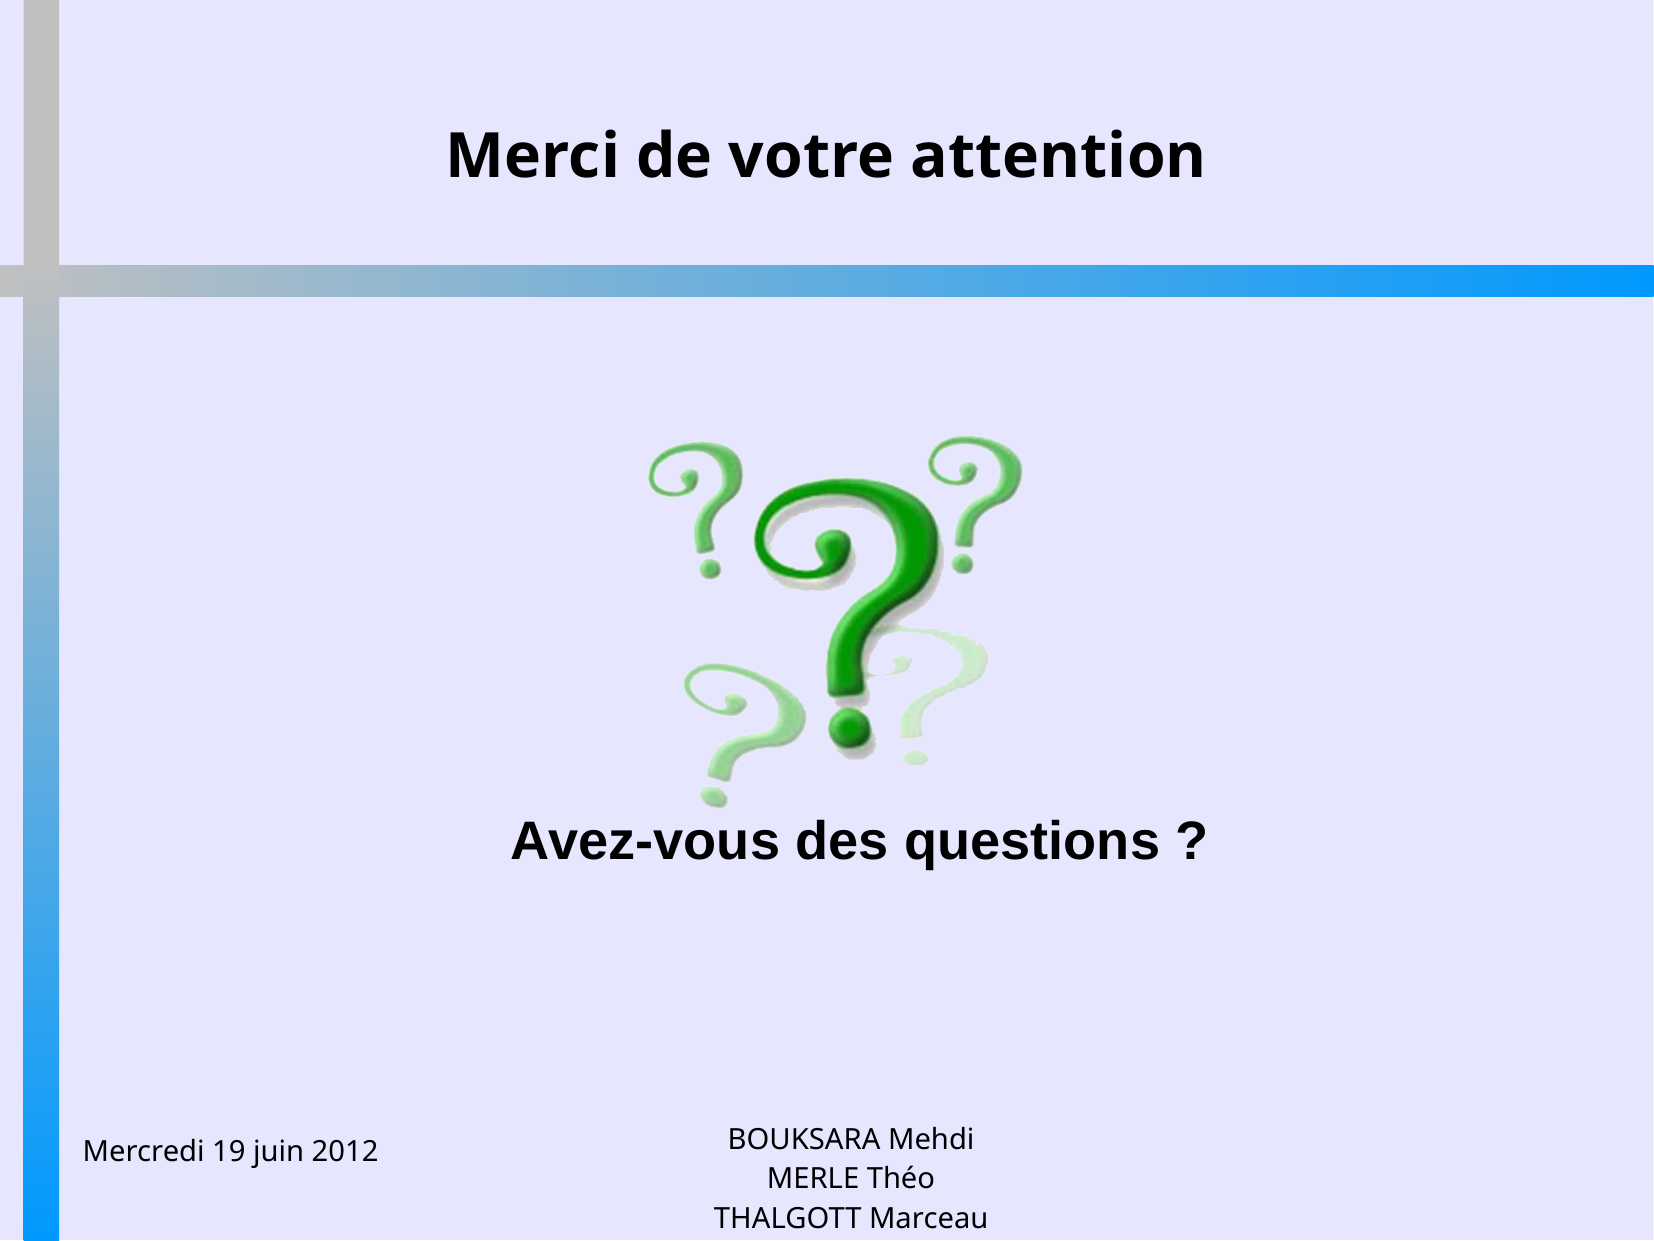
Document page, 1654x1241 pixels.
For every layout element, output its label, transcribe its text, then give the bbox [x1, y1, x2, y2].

text_box Avez-vous des questions ? [496, 803, 1241, 898]
picture [637, 401, 1040, 803]
title Merci de votre attention [82, 49, 1571, 257]
